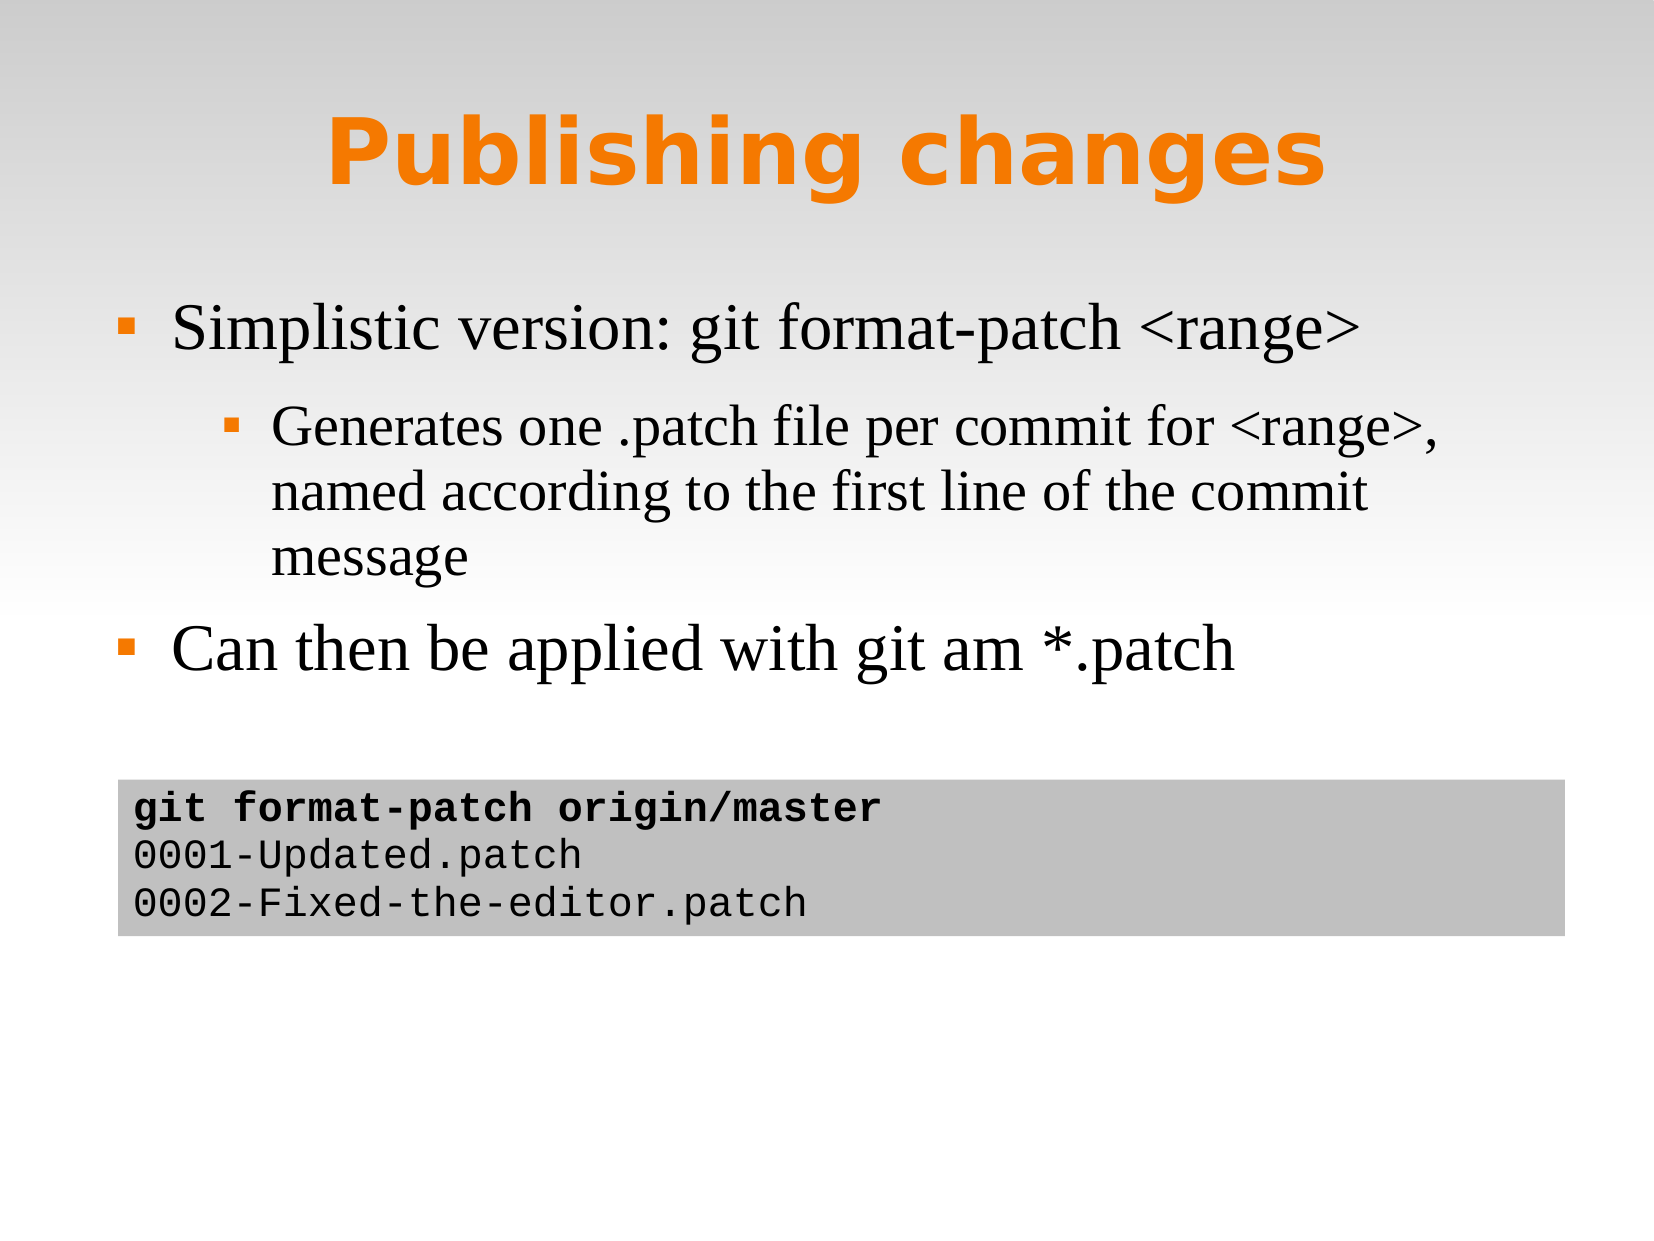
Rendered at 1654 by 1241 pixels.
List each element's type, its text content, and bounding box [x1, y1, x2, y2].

text_box git format-patch origin/master 0001-Updated.patch 0002-Fixed-the-editor.patch [118, 779, 1565, 937]
title Publishing changes [82, 56, 1571, 250]
list Simplistic version: git format-patch <range> Generates one .patch file per commit for <range>, named according to the first line of the commit message Can then be applied with git am *.patch [82, 290, 1571, 717]
